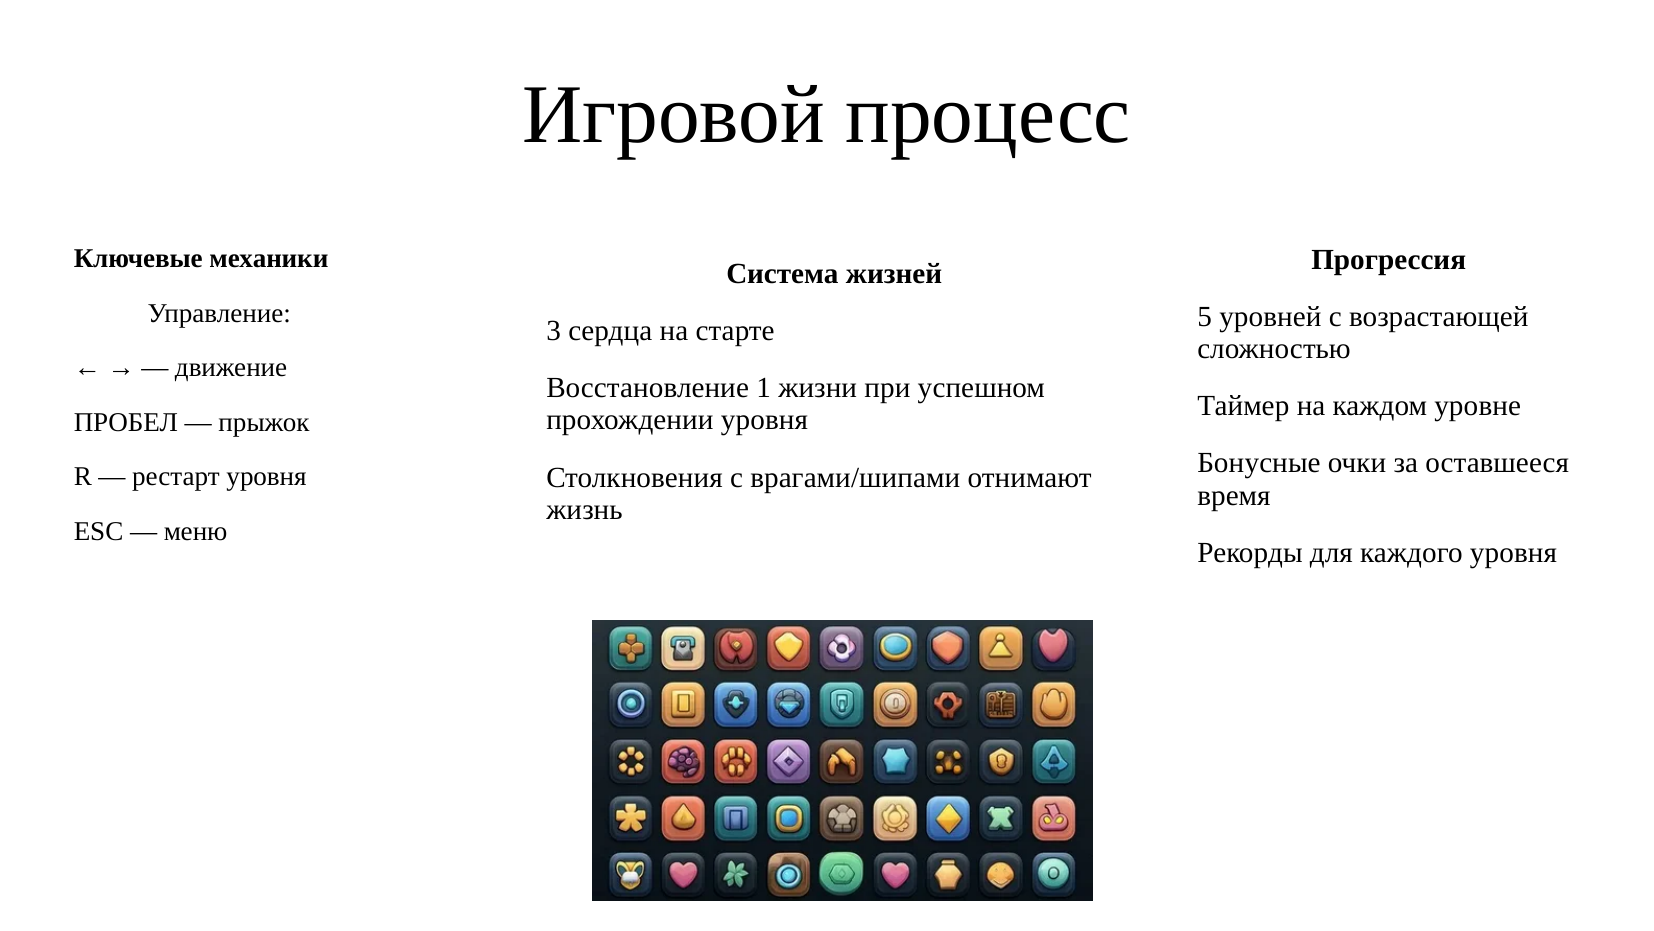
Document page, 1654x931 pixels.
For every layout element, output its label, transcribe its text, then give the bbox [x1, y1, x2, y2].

text_box Прогрессия 5 уровней с возрастающей сложностью Таймер на каждом уровне Бонусные очки за оставшееся время Рекорды для каждого уровня [1182, 236, 1595, 634]
text_box Система жизней 3 сердца на старте Восстановление 1 жизни при успешном прохождении уровня Столкновения с врагами/шипами отнимают жизнь [531, 250, 1151, 591]
text_box Ключевые механики Управление: ← → — движение ПРОБЕЛ — прыжок R — рестарт уровня ESC — меню [59, 236, 414, 602]
picture [592, 620, 1093, 901]
title Игровой процесс [82, 37, 1571, 193]
